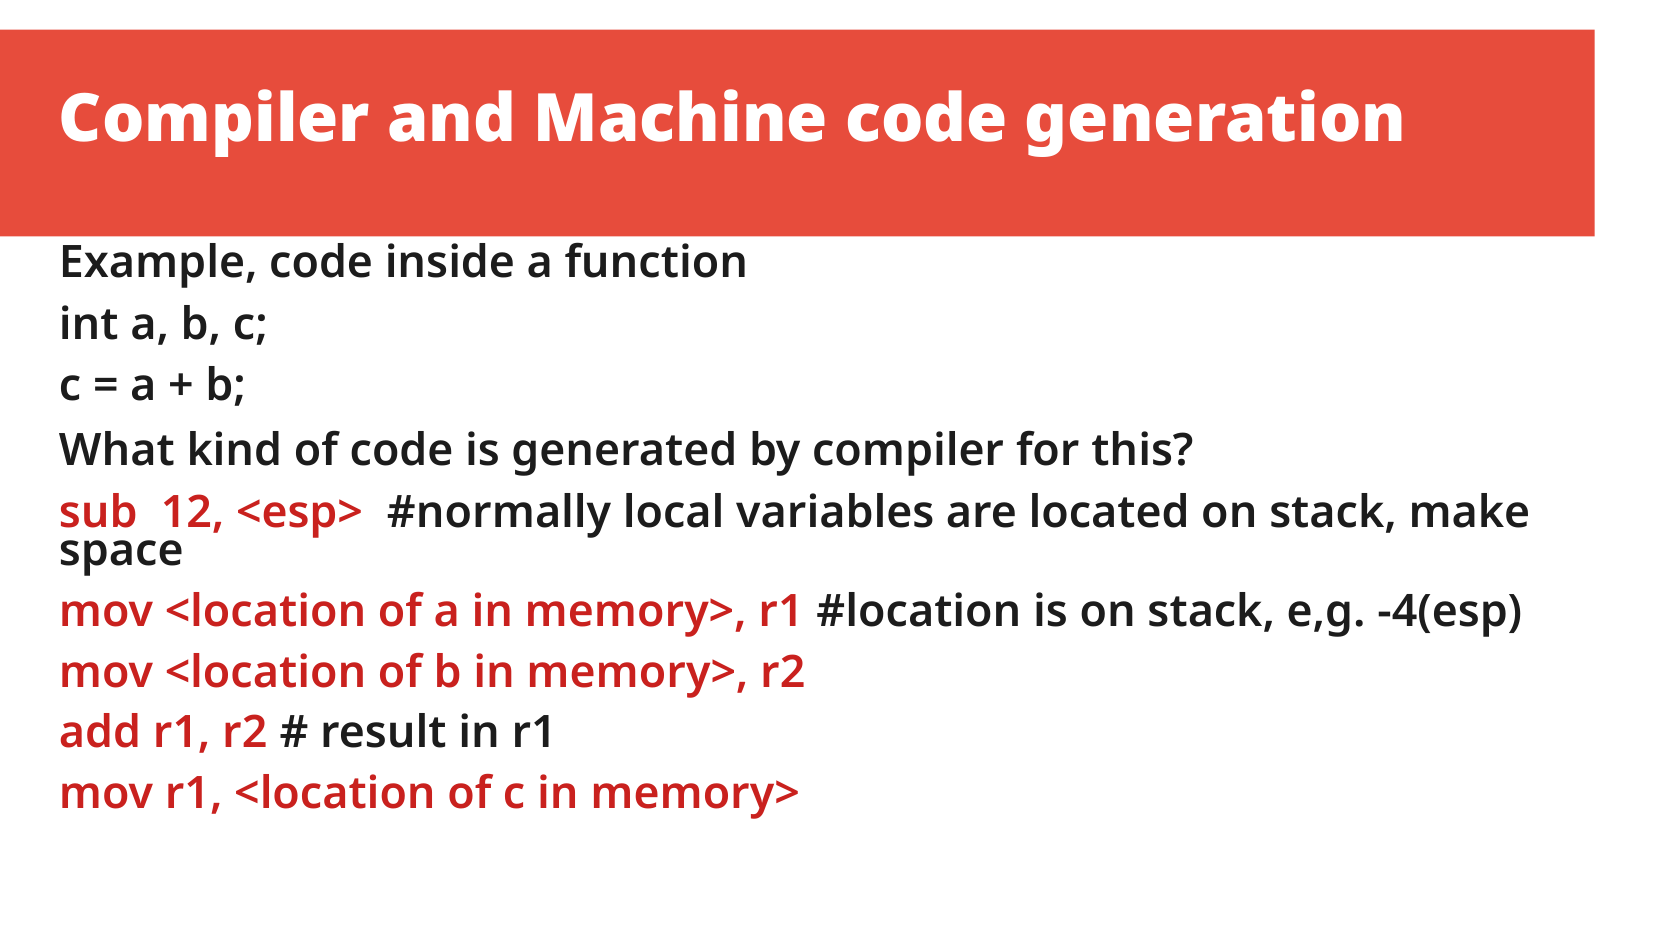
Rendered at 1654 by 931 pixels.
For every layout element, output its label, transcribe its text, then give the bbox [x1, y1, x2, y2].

list Example, code inside a function int a, b, c; c = a + b; What kind of code is generated by compiler for this? sub 12, <esp> #normally local variables are located on stack, make space mov <location of a in memory>, r1 #location is on stack, e,g. -4(esp) mov <location of b in memory>, r2 add r1, r2 # result in r1 mov r1, <location of c in memory> [59, 243, 1565, 820]
title Compiler and Machine code generation [59, 44, 1595, 156]
